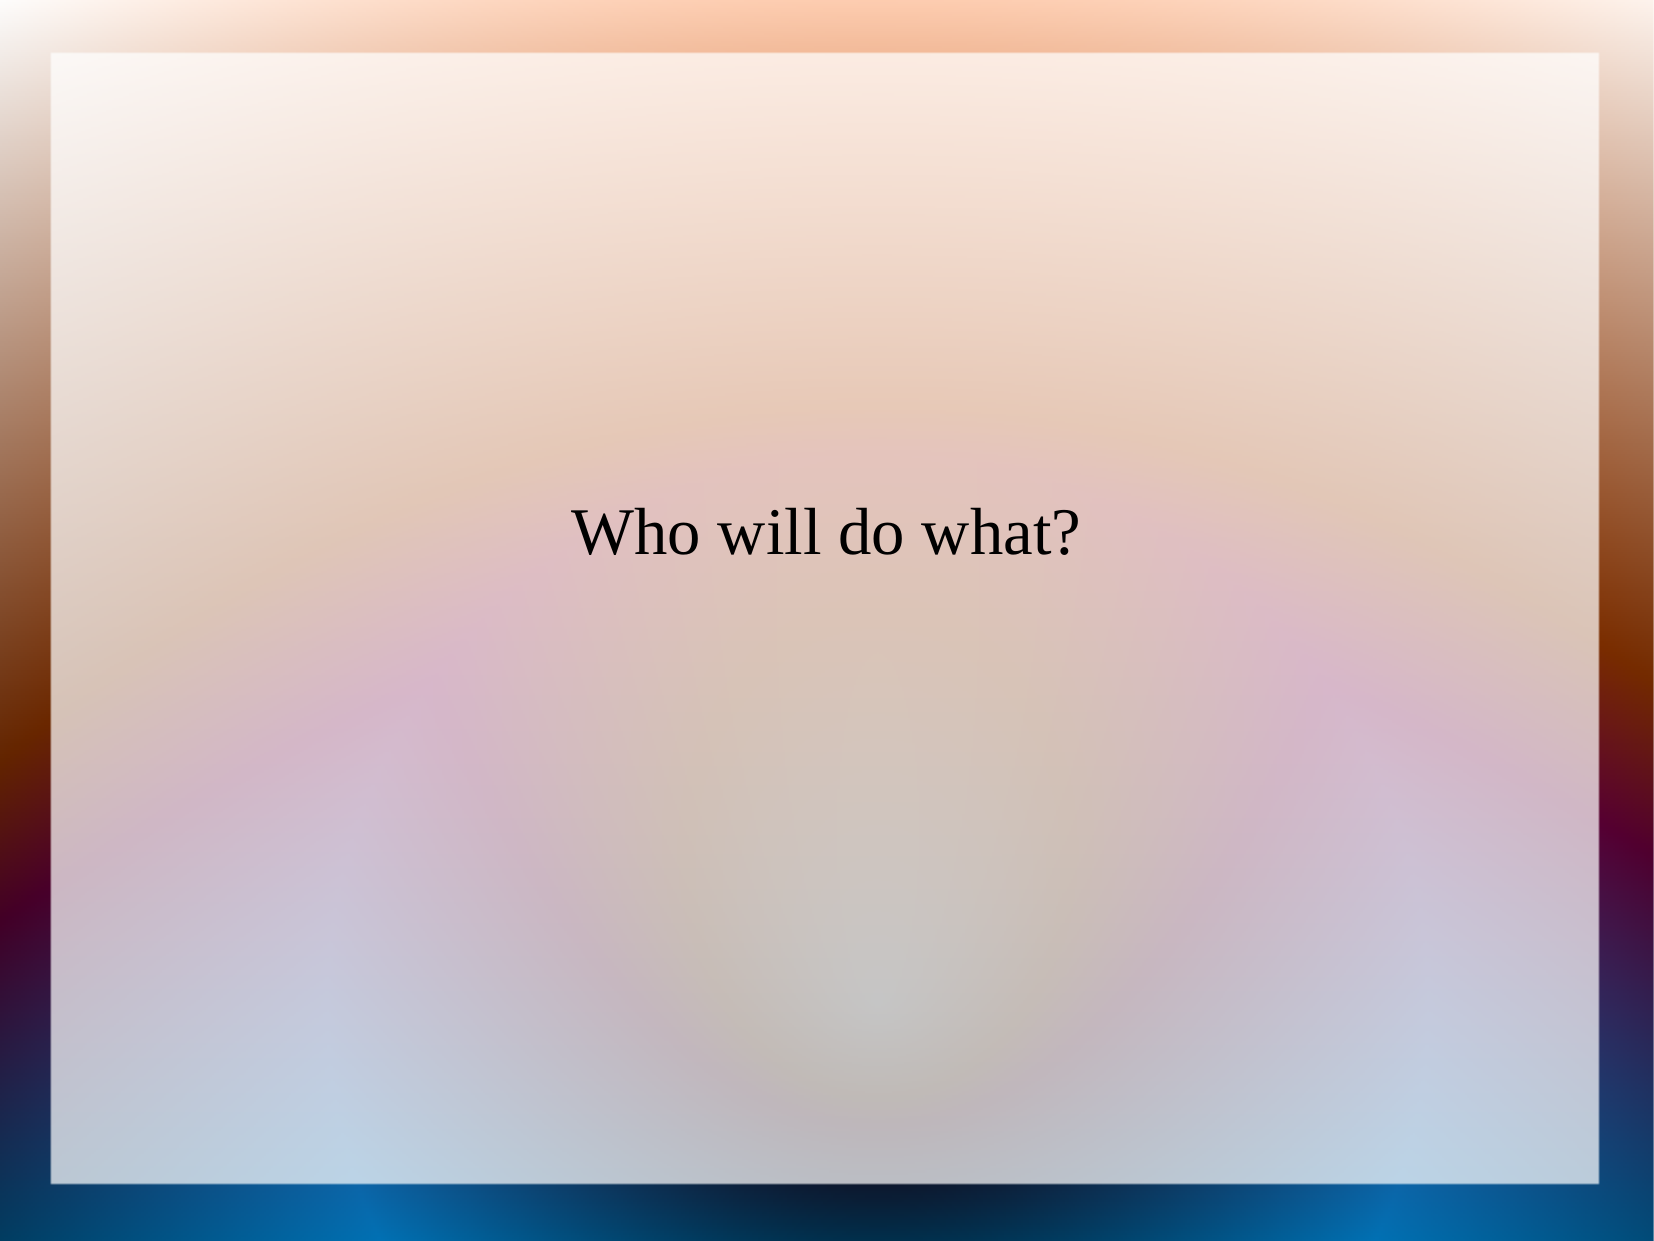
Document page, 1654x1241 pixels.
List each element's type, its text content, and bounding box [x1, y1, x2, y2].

picture [0, 0, 1654, 1241]
subtitle Who will do what? [82, 55, 1571, 1010]
